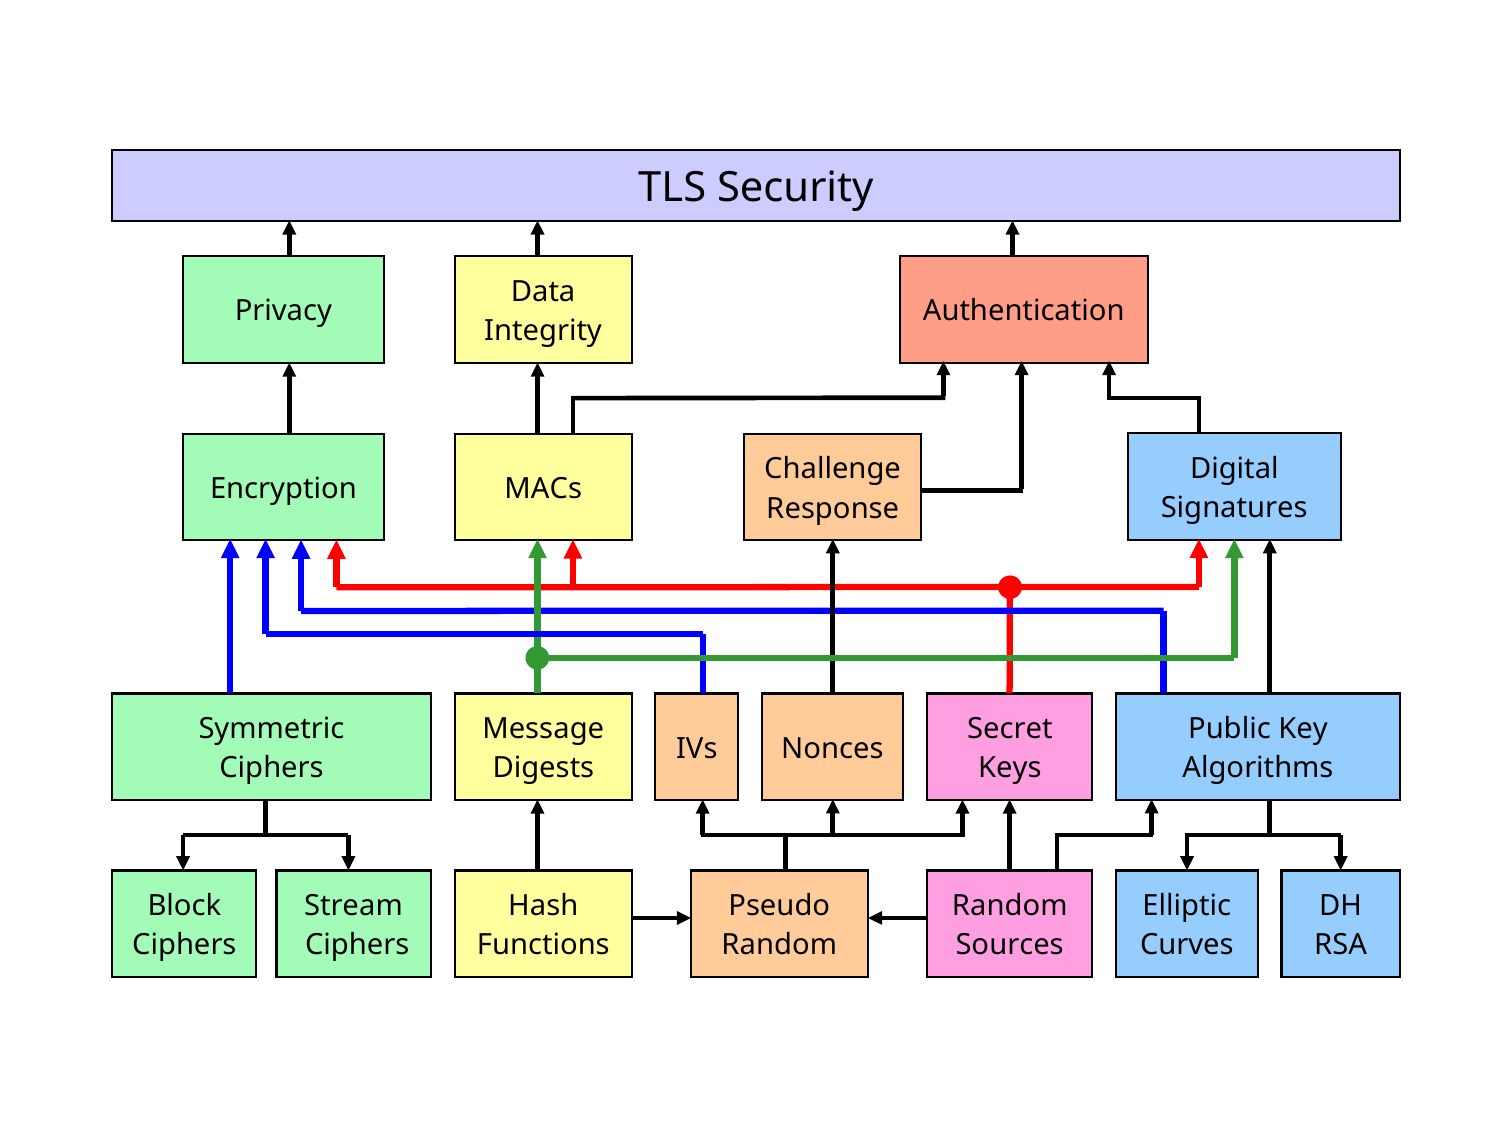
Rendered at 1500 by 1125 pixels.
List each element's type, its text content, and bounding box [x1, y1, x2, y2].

text_box Elliptic Curves [1116, 870, 1258, 978]
text_box Message Digests [454, 693, 632, 801]
text_box Public Key Algorithms [1116, 693, 1400, 801]
text_box DH RSA [1281, 870, 1400, 978]
text_box Authentication [900, 256, 1148, 363]
text_box MACs [454, 433, 632, 541]
text_box Secret Keys [927, 693, 1093, 801]
text_box Hash Functions [454, 870, 632, 978]
text_box Stream Ciphers [276, 870, 431, 978]
text_box Digital Signatures [1128, 433, 1341, 540]
text_box Data Integrity [454, 256, 632, 363]
text_box [998, 575, 1022, 599]
text_box Pseudo Random [690, 870, 868, 978]
text_box Random Sources [927, 870, 1093, 978]
text_box TLS Security [112, 149, 1400, 222]
text_box Block Ciphers [112, 870, 257, 978]
text_box IVs [655, 693, 739, 801]
text_box Encryption [183, 433, 384, 541]
text_box Challenge Response [744, 433, 922, 541]
text_box Privacy [183, 256, 384, 363]
text_box Nonces [761, 693, 904, 801]
text_box [525, 646, 550, 670]
text_box Symmetric Ciphers [112, 693, 431, 801]
